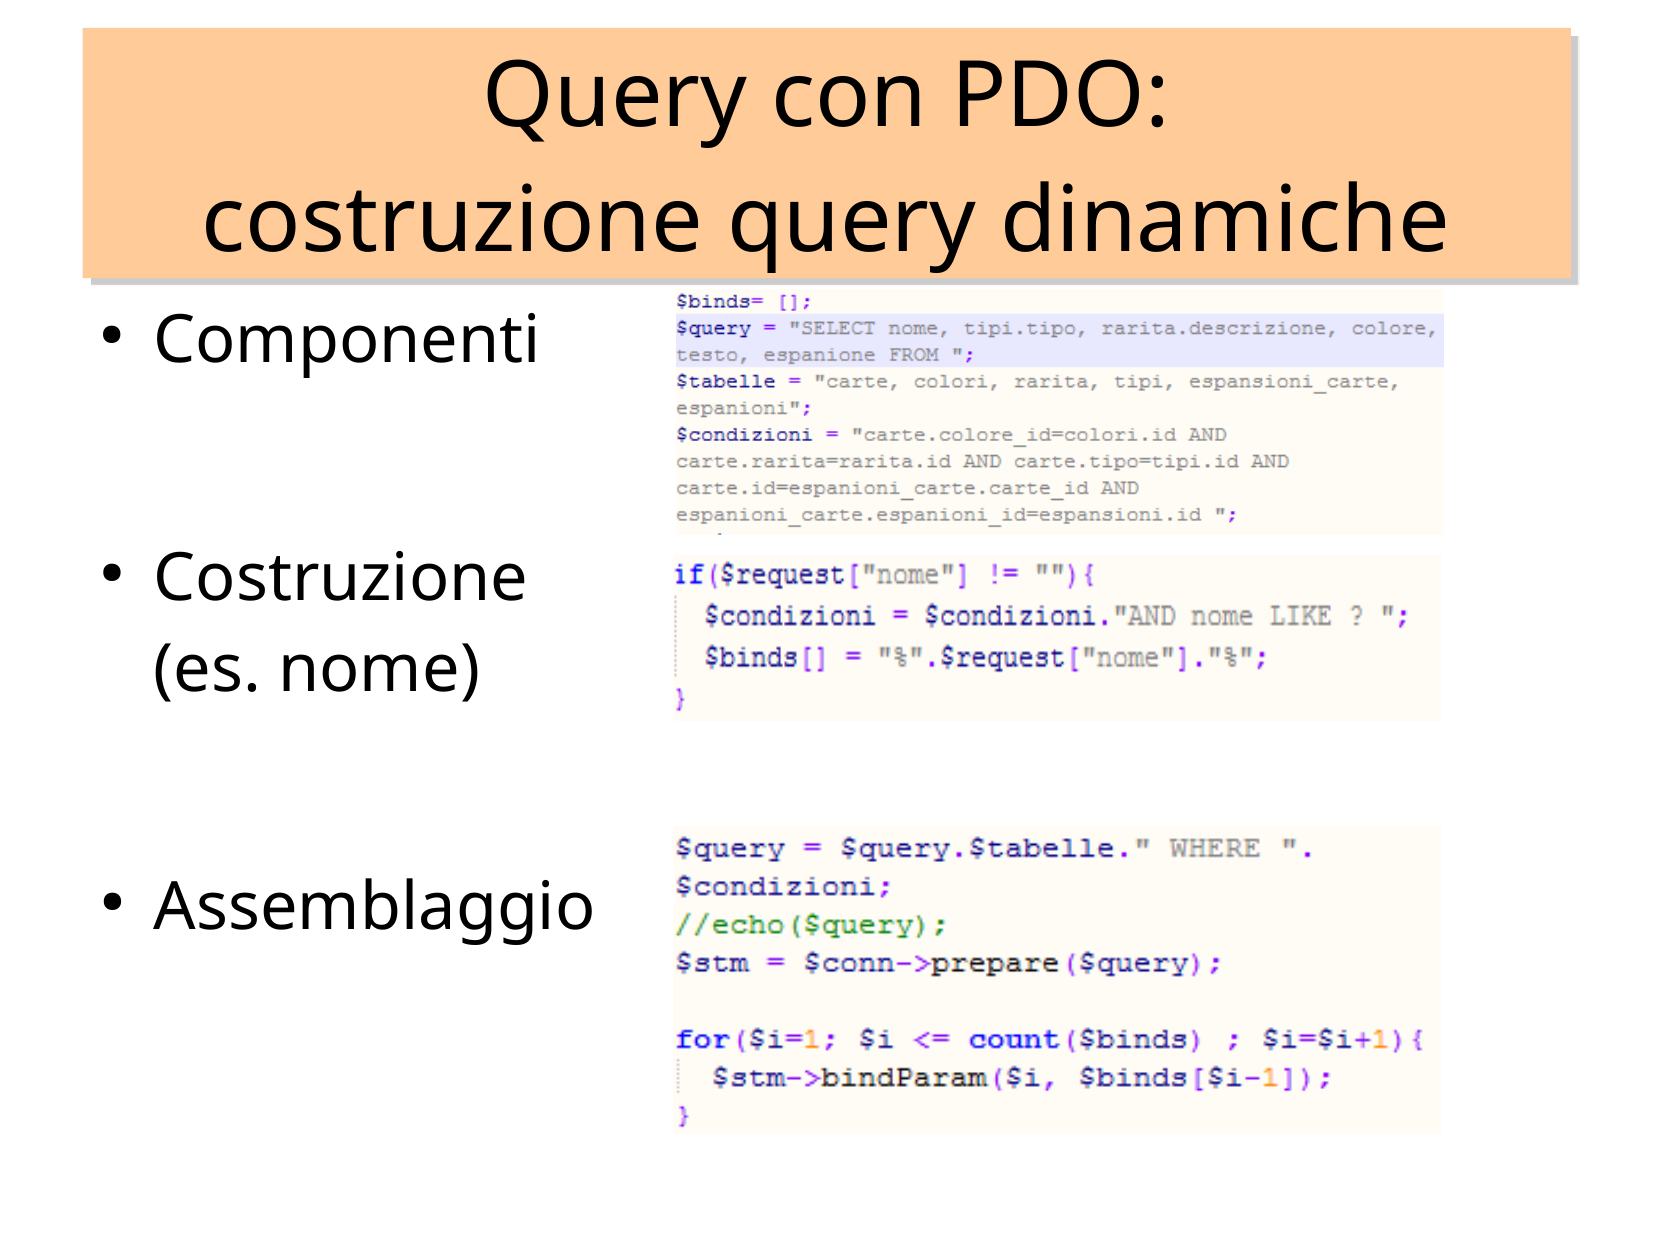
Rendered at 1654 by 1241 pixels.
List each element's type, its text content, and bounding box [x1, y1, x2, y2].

picture [676, 289, 1444, 535]
picture [673, 555, 1441, 721]
picture [673, 826, 1441, 1134]
title Query con PDO: costruzione query dinamiche [82, 31, 1571, 275]
list Componenti Costruzione (es. nome) Assemblaggio [82, 289, 1572, 1110]
